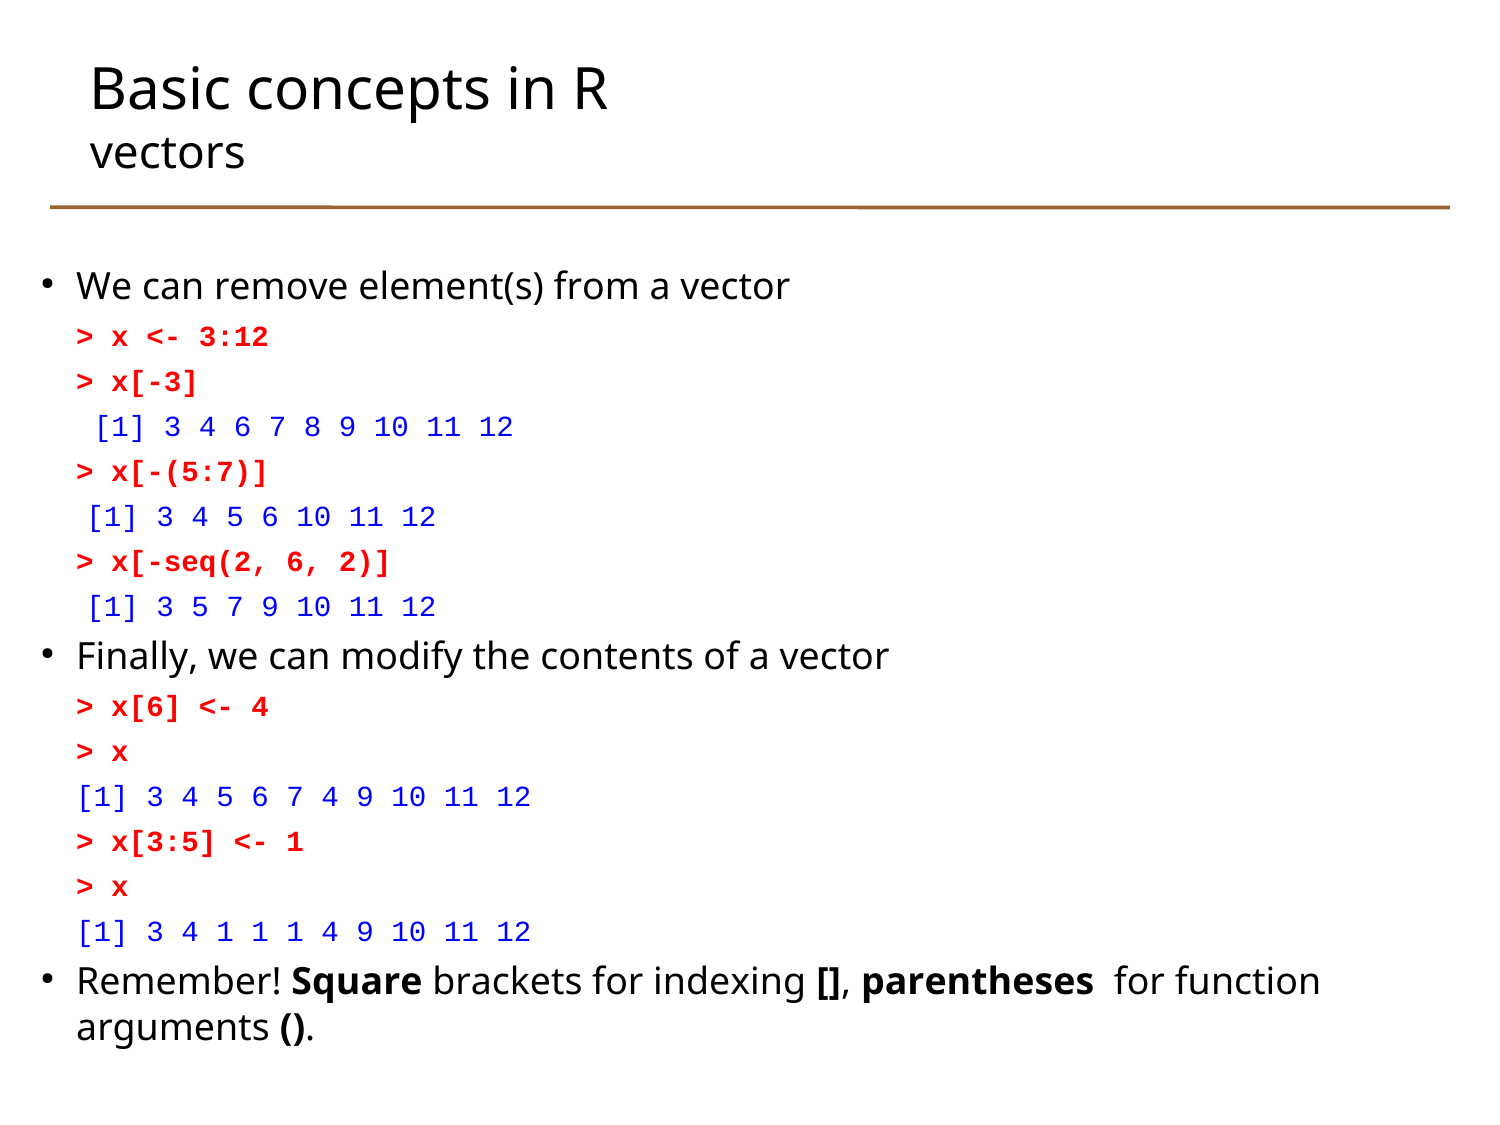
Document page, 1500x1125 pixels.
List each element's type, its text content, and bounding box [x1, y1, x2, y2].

title Basic concepts in R vectors [75, 41, 1422, 256]
list We can remove element(s) from a vector > x <- 3:12 > x[-3] [1] 3 4 6 7 8 9 10 11 12 > x[-(5:7)] [1] 3 4 5 6 10 11 12 > x[-seq(2, 6, 2)] [1] 3 5 7 9 10 11 12 Finally, we can modify the contents of a vector > x[6] <- 4 > x [1] 3 4 5 6 7 4 9 10 11 12 > x[3:5] <- 1 > x [1] 3 4 1 1 1 4 9 10 11 12 Remember! Square brackets for indexing [], parentheses for function arguments (). [40, 261, 1421, 1125]
